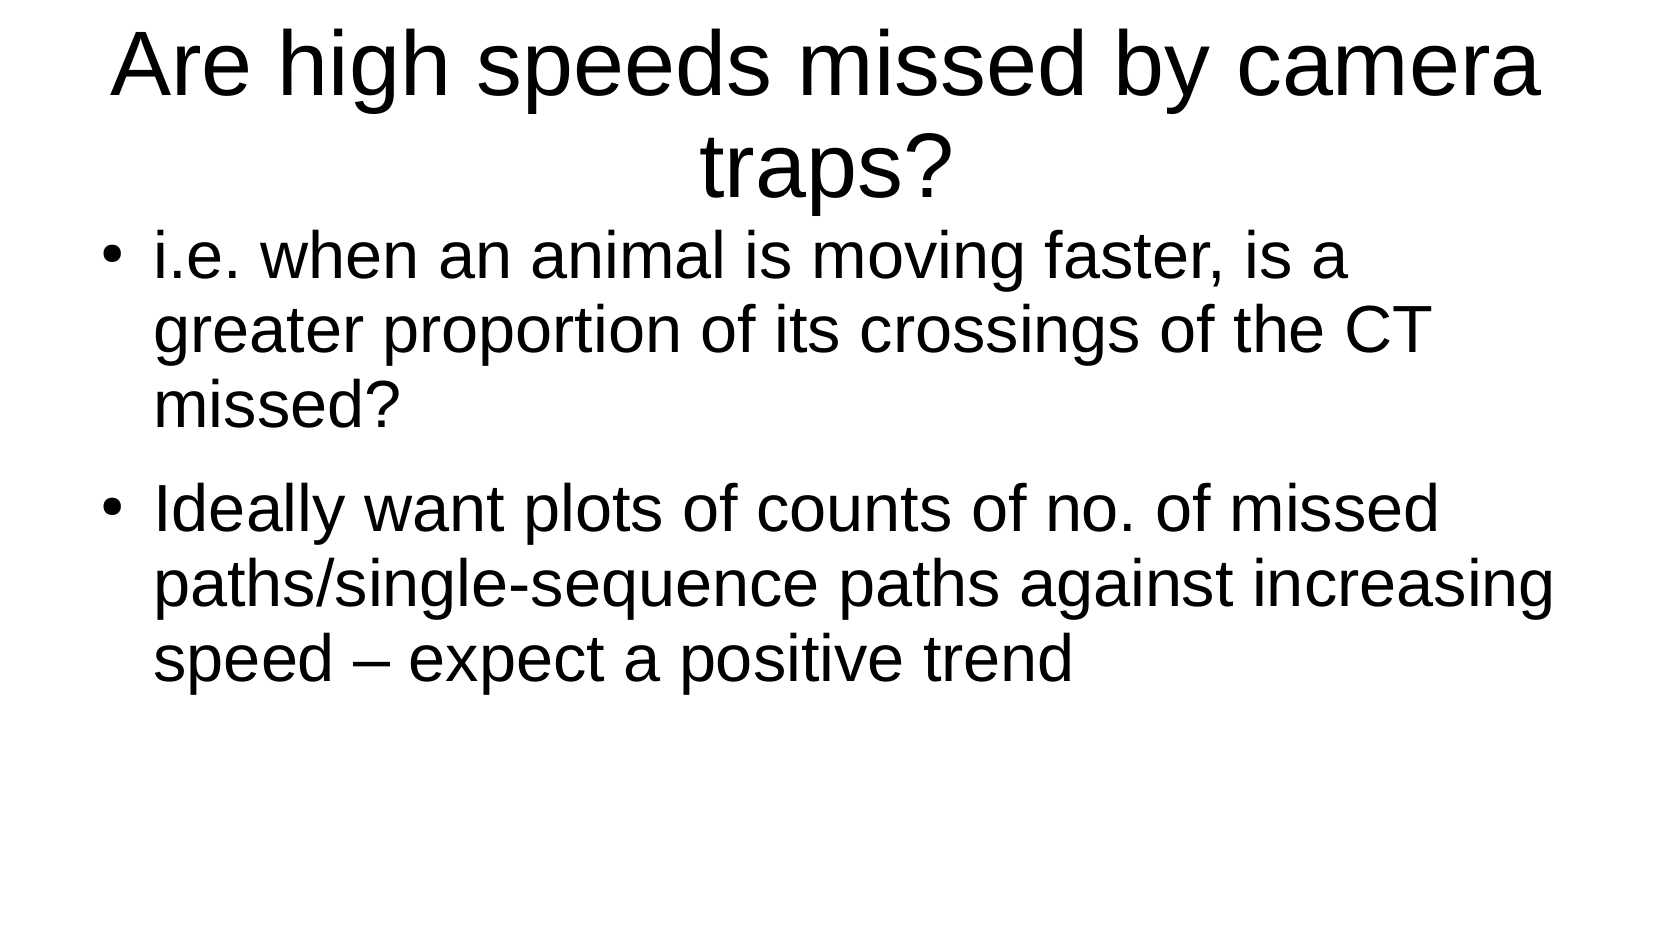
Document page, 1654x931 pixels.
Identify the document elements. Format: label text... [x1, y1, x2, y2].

title Are high speeds missed by camera traps? [82, 12, 1571, 217]
list i.e. when an animal is moving faster, is a greater proportion of its crossings of the CT missed? Ideally want plots of counts of no. of missed paths/single-sequence paths against increasing speed – expect a positive trend [82, 217, 1571, 758]
